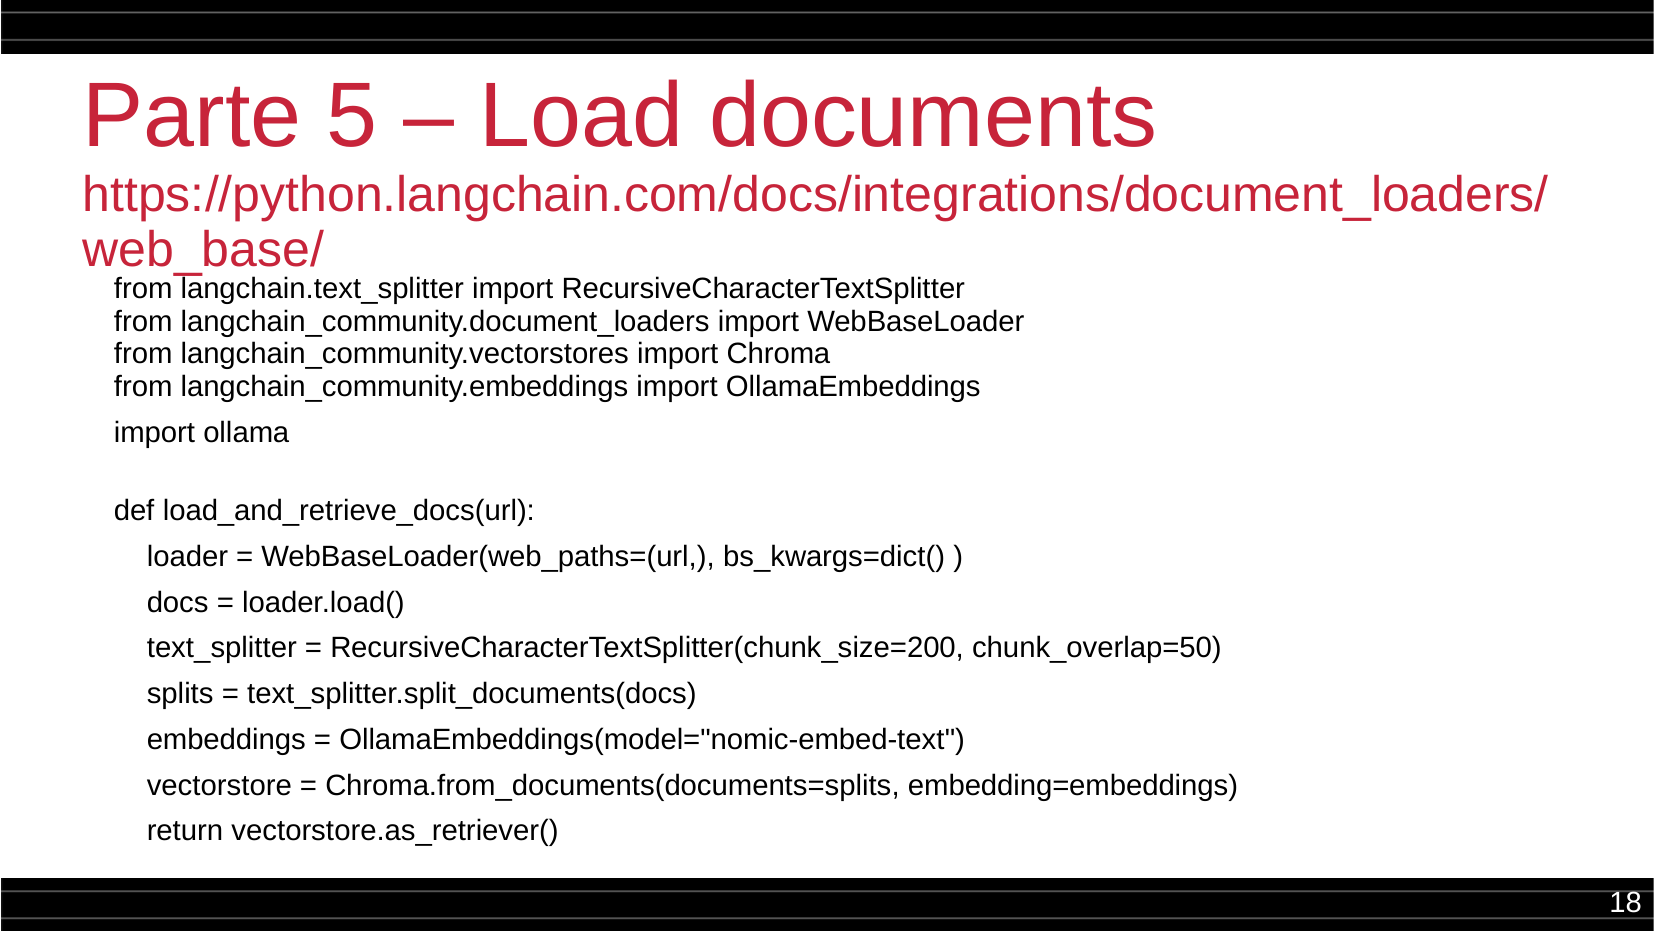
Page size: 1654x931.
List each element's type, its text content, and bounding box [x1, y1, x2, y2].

picture [1, 878, 1654, 931]
picture [1, 0, 1654, 54]
title Parte 5 – Load documents https://python.langchain.com/docs/integrations/document_loaders/web_base/ [82, 63, 1571, 271]
list from langchain.text_splitter import RecursiveCharacterTextSplitter from langchain_community.document_loaders import WebBaseLoader from langchain_community.vectorstores import Chroma from langchain_community.embeddings import OllamaEmbeddings import ollama def load_and_retrieve_docs(url): loader = WebBaseLoader(web_paths=(url,), bs_kwargs=dict() ) docs = loader.load() text_splitter = RecursiveCharacterTextSplitter(chunk_size=200, chunk_overlap=50) splits = text_splitter.split_documents(docs) embeddings = OllamaEmbeddings(model="nomic-embed-text") vectorstore = Chroma.from_documents(documents=splits, embedding=embeddings) return vectorstore.as_retriever() [82, 271, 1571, 857]
